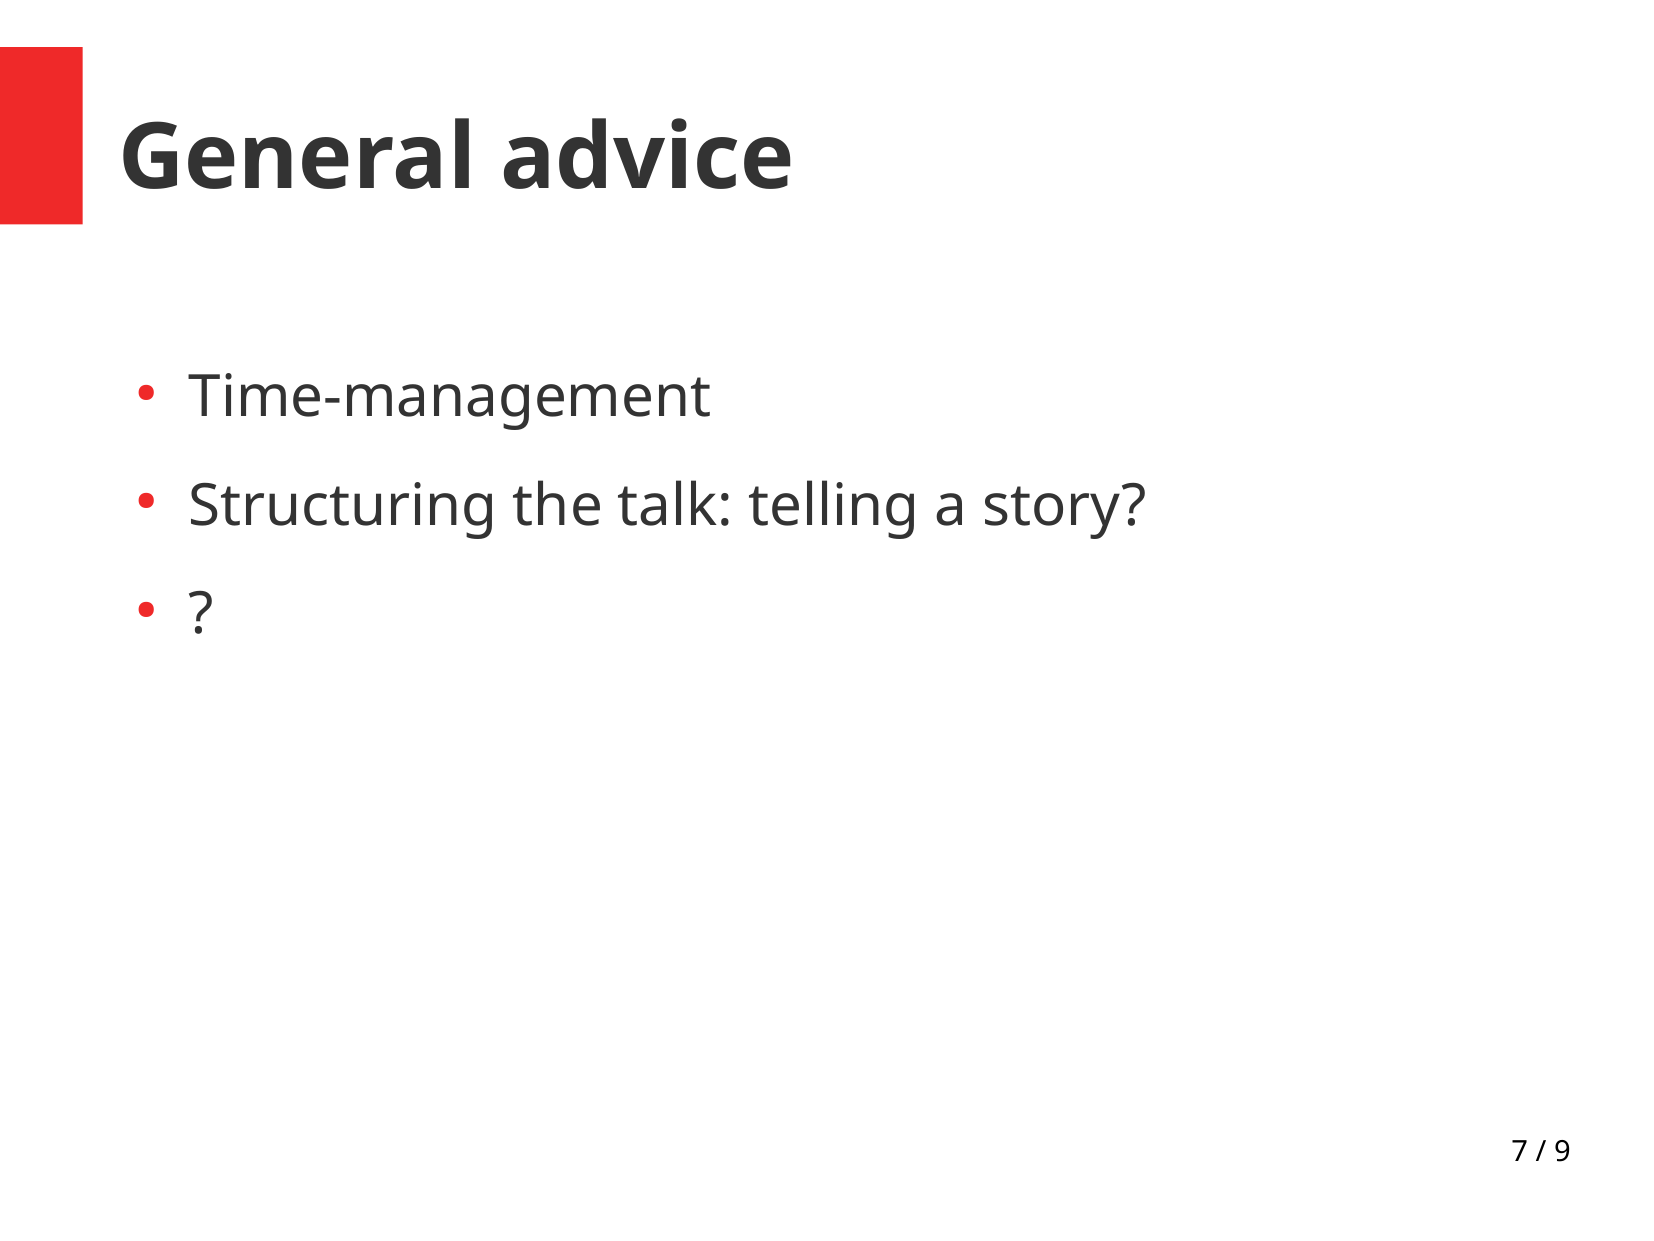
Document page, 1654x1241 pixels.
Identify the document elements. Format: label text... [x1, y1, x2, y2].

title General advice [118, 49, 1571, 257]
list Time-management Structuring the talk: telling a story? ? [118, 354, 1536, 1074]
